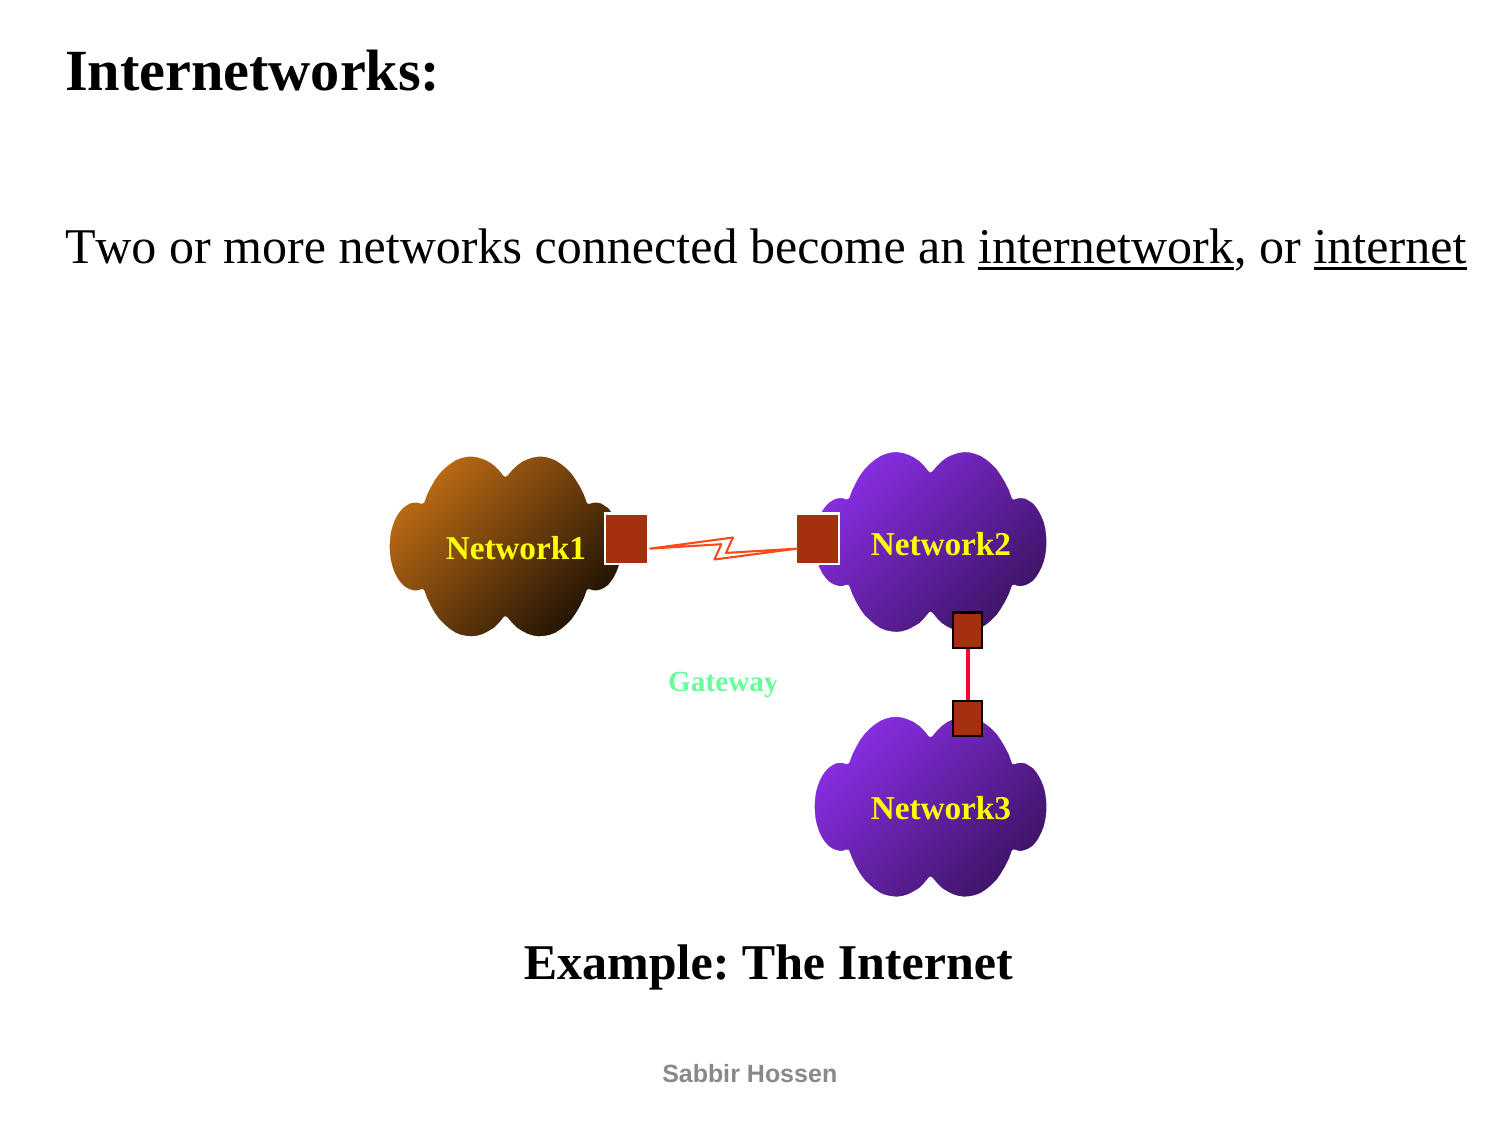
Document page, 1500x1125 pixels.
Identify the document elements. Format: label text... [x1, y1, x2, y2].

text_box [650, 450, 1049, 649]
list Internetworks: Two or more networks connected become an internetwork, or internet Example: The Internet [49, 24, 1488, 1101]
text_box [387, 454, 648, 639]
text_box Network2 [855, 514, 1027, 570]
text_box Network1 [430, 518, 602, 574]
text_box [812, 700, 1049, 899]
text_box Sabbir Hossen [496, 1042, 1004, 1103]
text_box Network3 [855, 779, 1027, 835]
text_box Gateway [652, 654, 794, 705]
